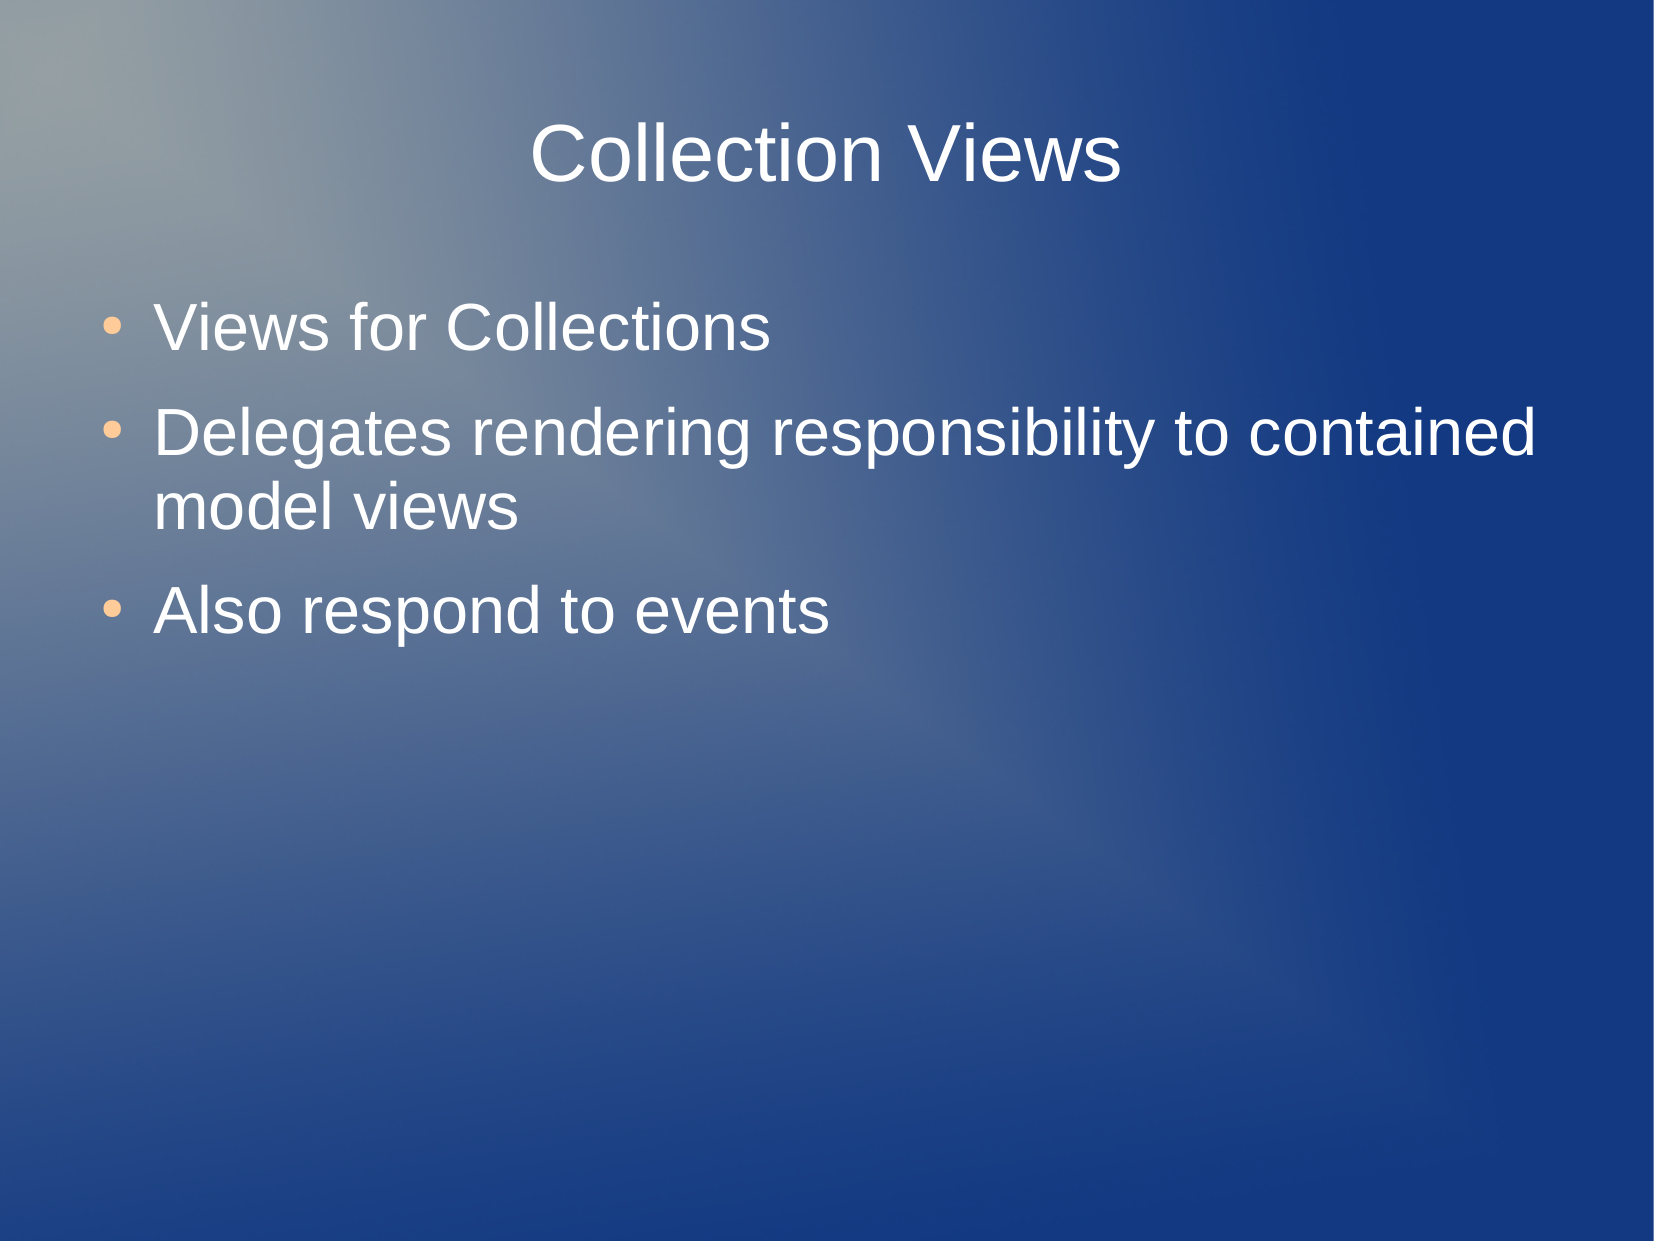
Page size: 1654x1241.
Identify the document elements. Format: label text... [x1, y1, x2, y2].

list Views for Collections Delegates rendering responsibility to contained model views Also respond to events [82, 290, 1571, 1010]
picture [0, 0, 1654, 1241]
title Collection Views [82, 49, 1571, 257]
